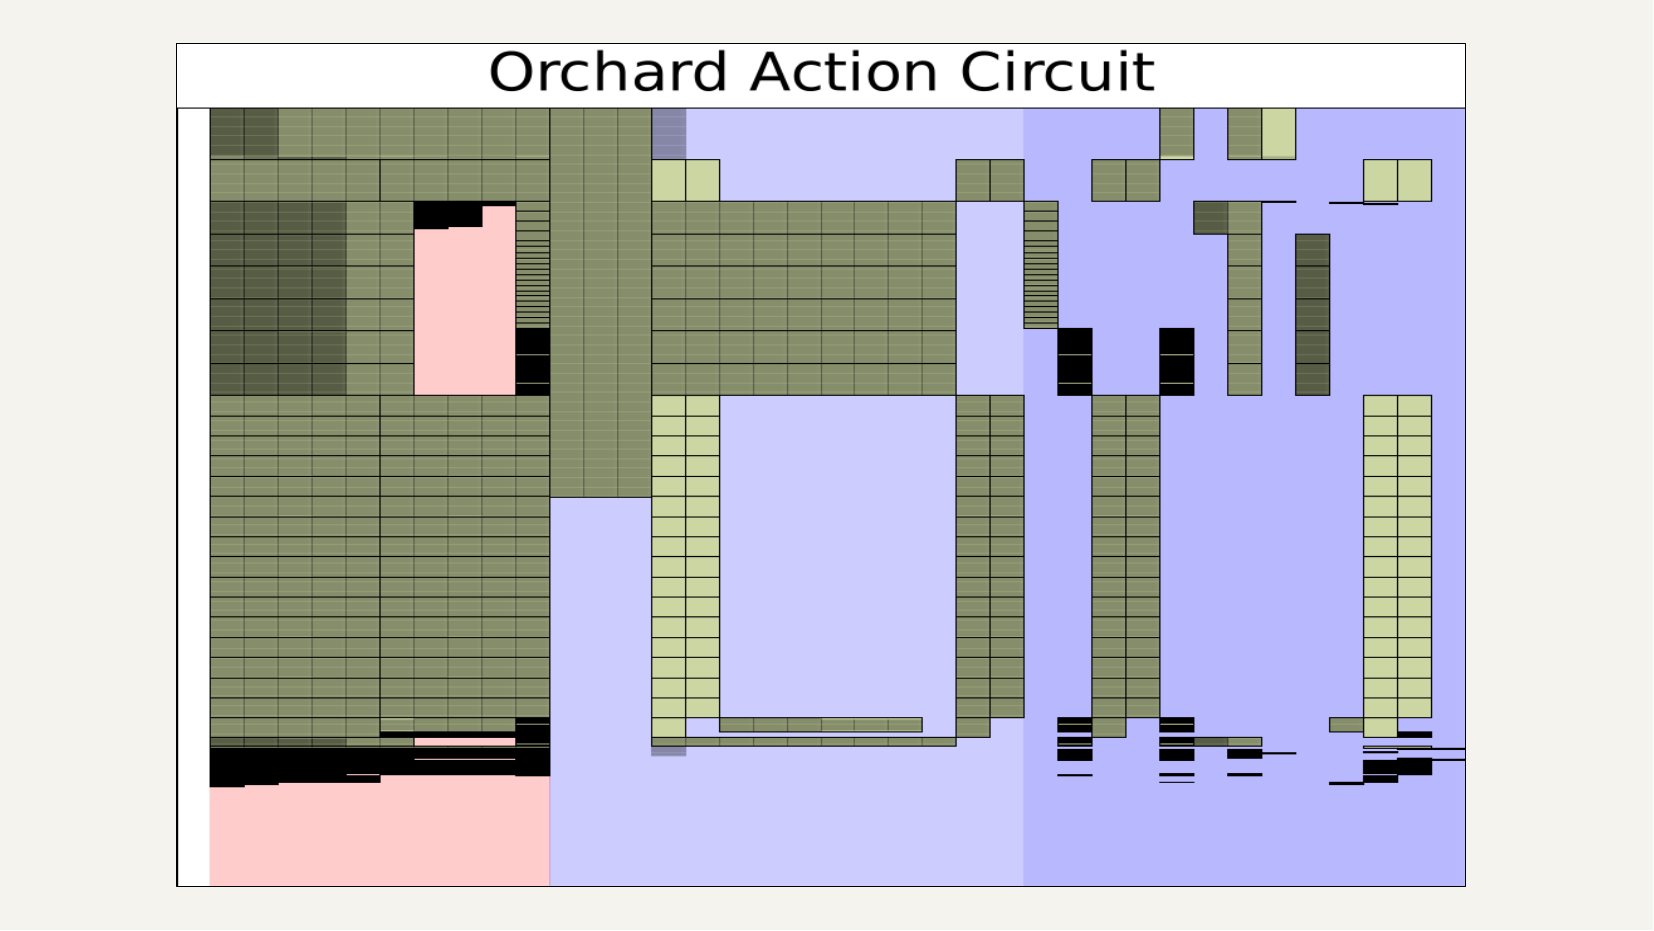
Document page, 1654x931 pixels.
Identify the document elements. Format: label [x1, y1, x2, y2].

picture [177, 44, 1465, 886]
